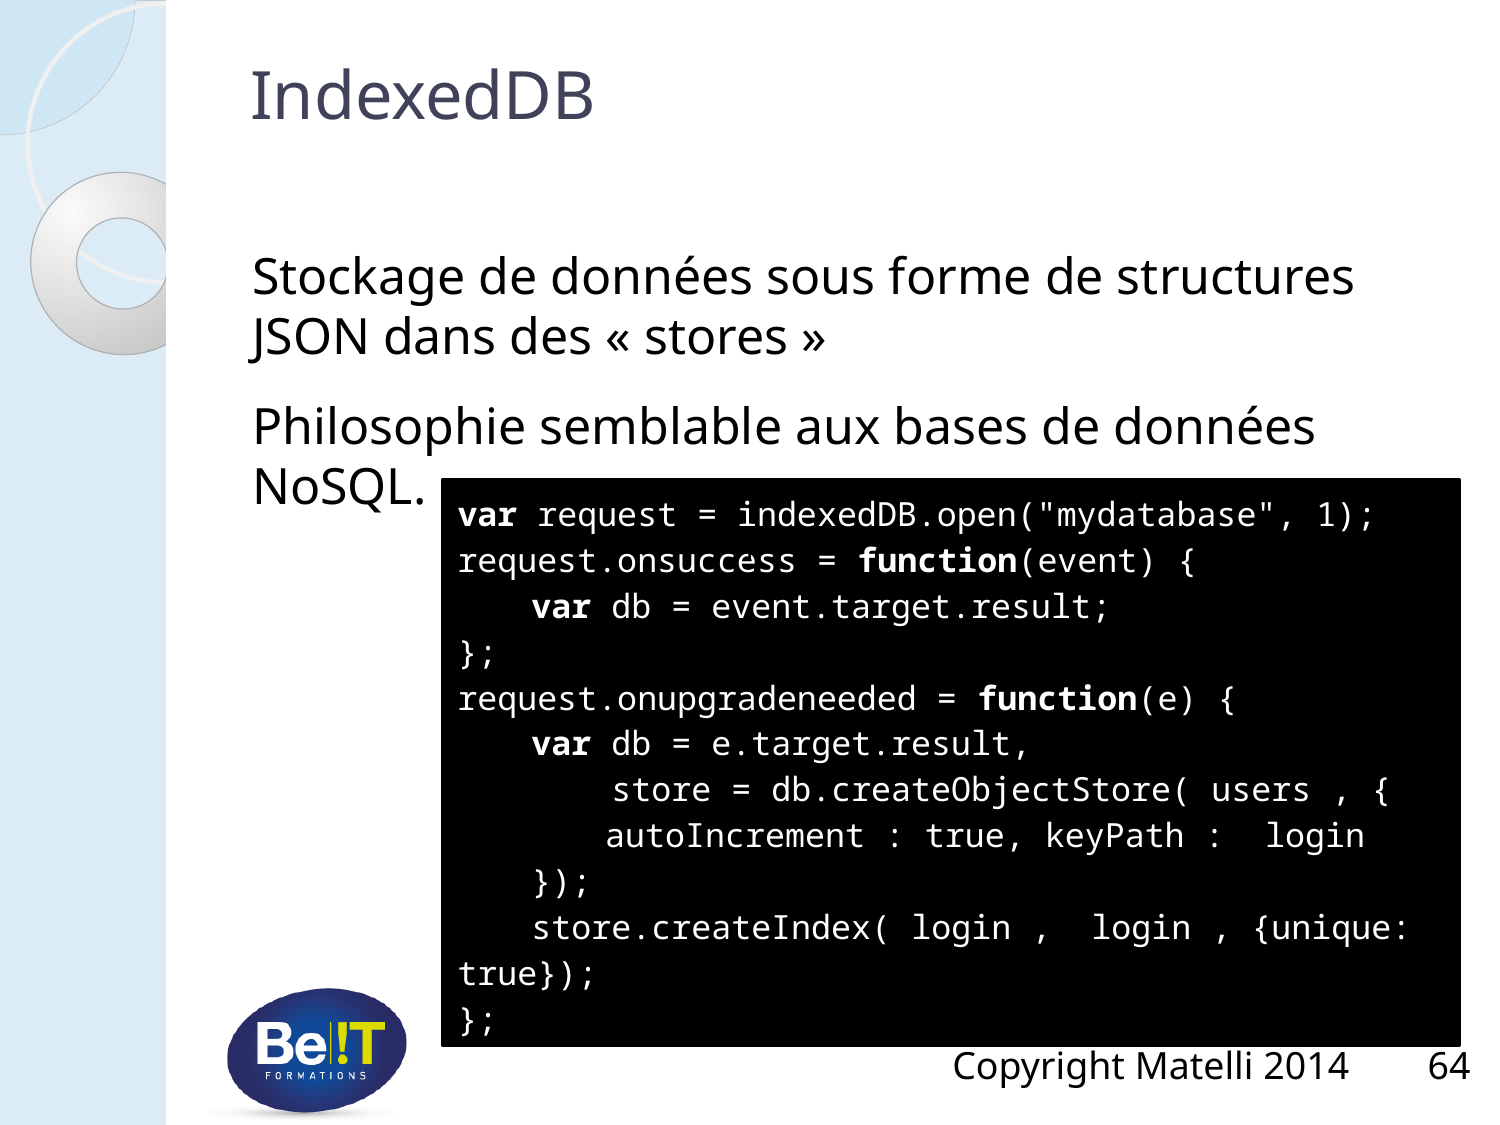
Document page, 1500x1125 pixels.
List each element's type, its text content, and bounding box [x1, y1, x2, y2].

footer Copyright Matelli 2014 [937, 1046, 1413, 1113]
text_box ' [723, 532, 776, 592]
picture [171, 1025, 442, 1125]
list Stockage de données sous forme de structures JSON dans des « stores » Philosophie semblable aux bases de données NoSQL. [171, 237, 1466, 1025]
text_box var request = indexedDB.open("mydatabase", 1); request.onsuccess = function(event) { var db = event.target.result; }; request.onupgradeneeded = function(e) { var db = e.target.result, store = db.createObjectStore('users', { autoIncrement : true, keyPath : 'login' }); store.createIndex('login', 'login', {unique: true}); }; [442, 479, 1459, 1046]
slide_number <numéro> [1413, 1034, 1488, 1113]
title IndexedDB [235, 45, 1466, 233]
